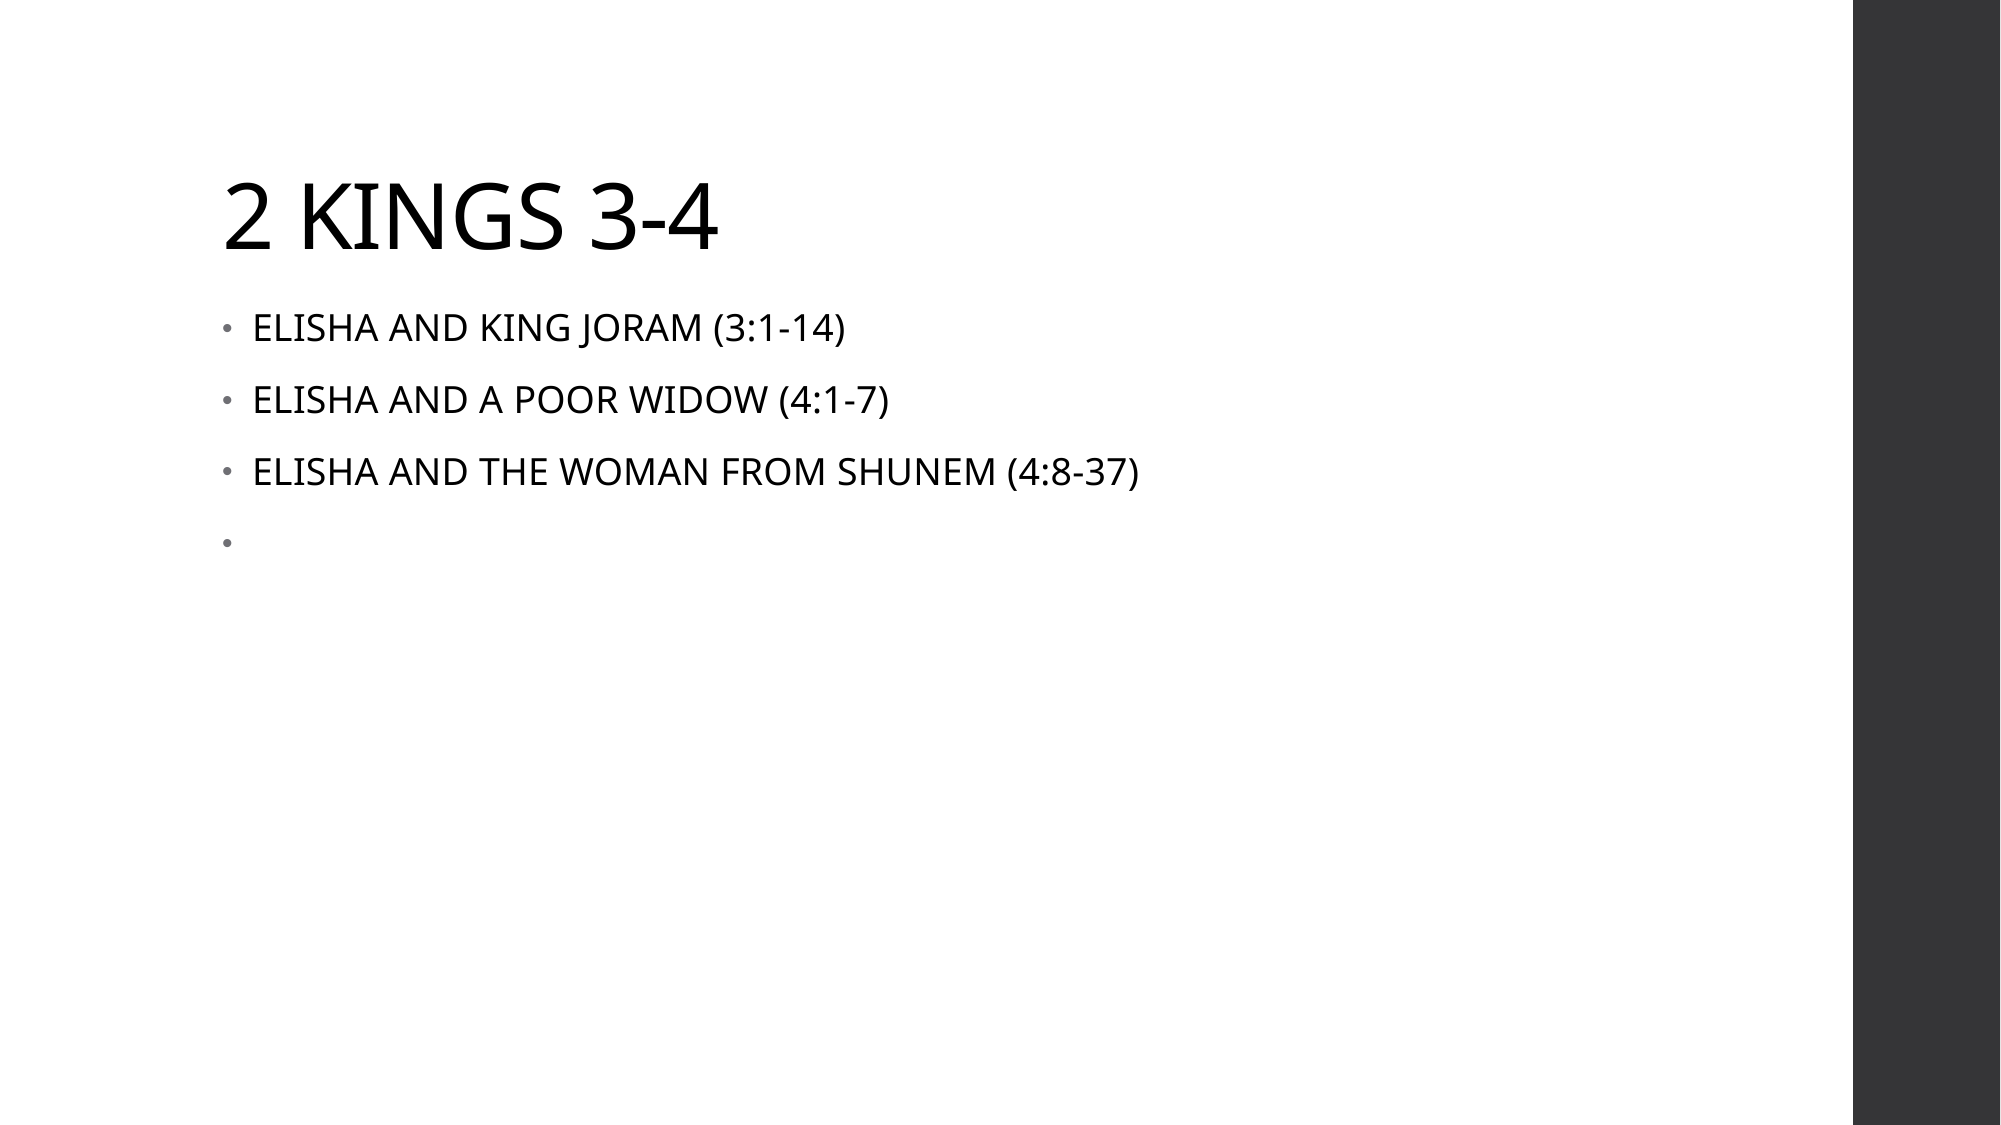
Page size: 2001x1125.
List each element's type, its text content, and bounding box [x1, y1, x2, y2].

list ELISHA AND KING JORAM (3:1-14) ELISHA AND A POOR WIDOW (4:1-7) ELISHA AND THE WOMAN FROM SHUNEM (4:8-37) [206, 299, 1617, 1014]
title 2 KINGS 3-4 [206, 60, 1797, 278]
